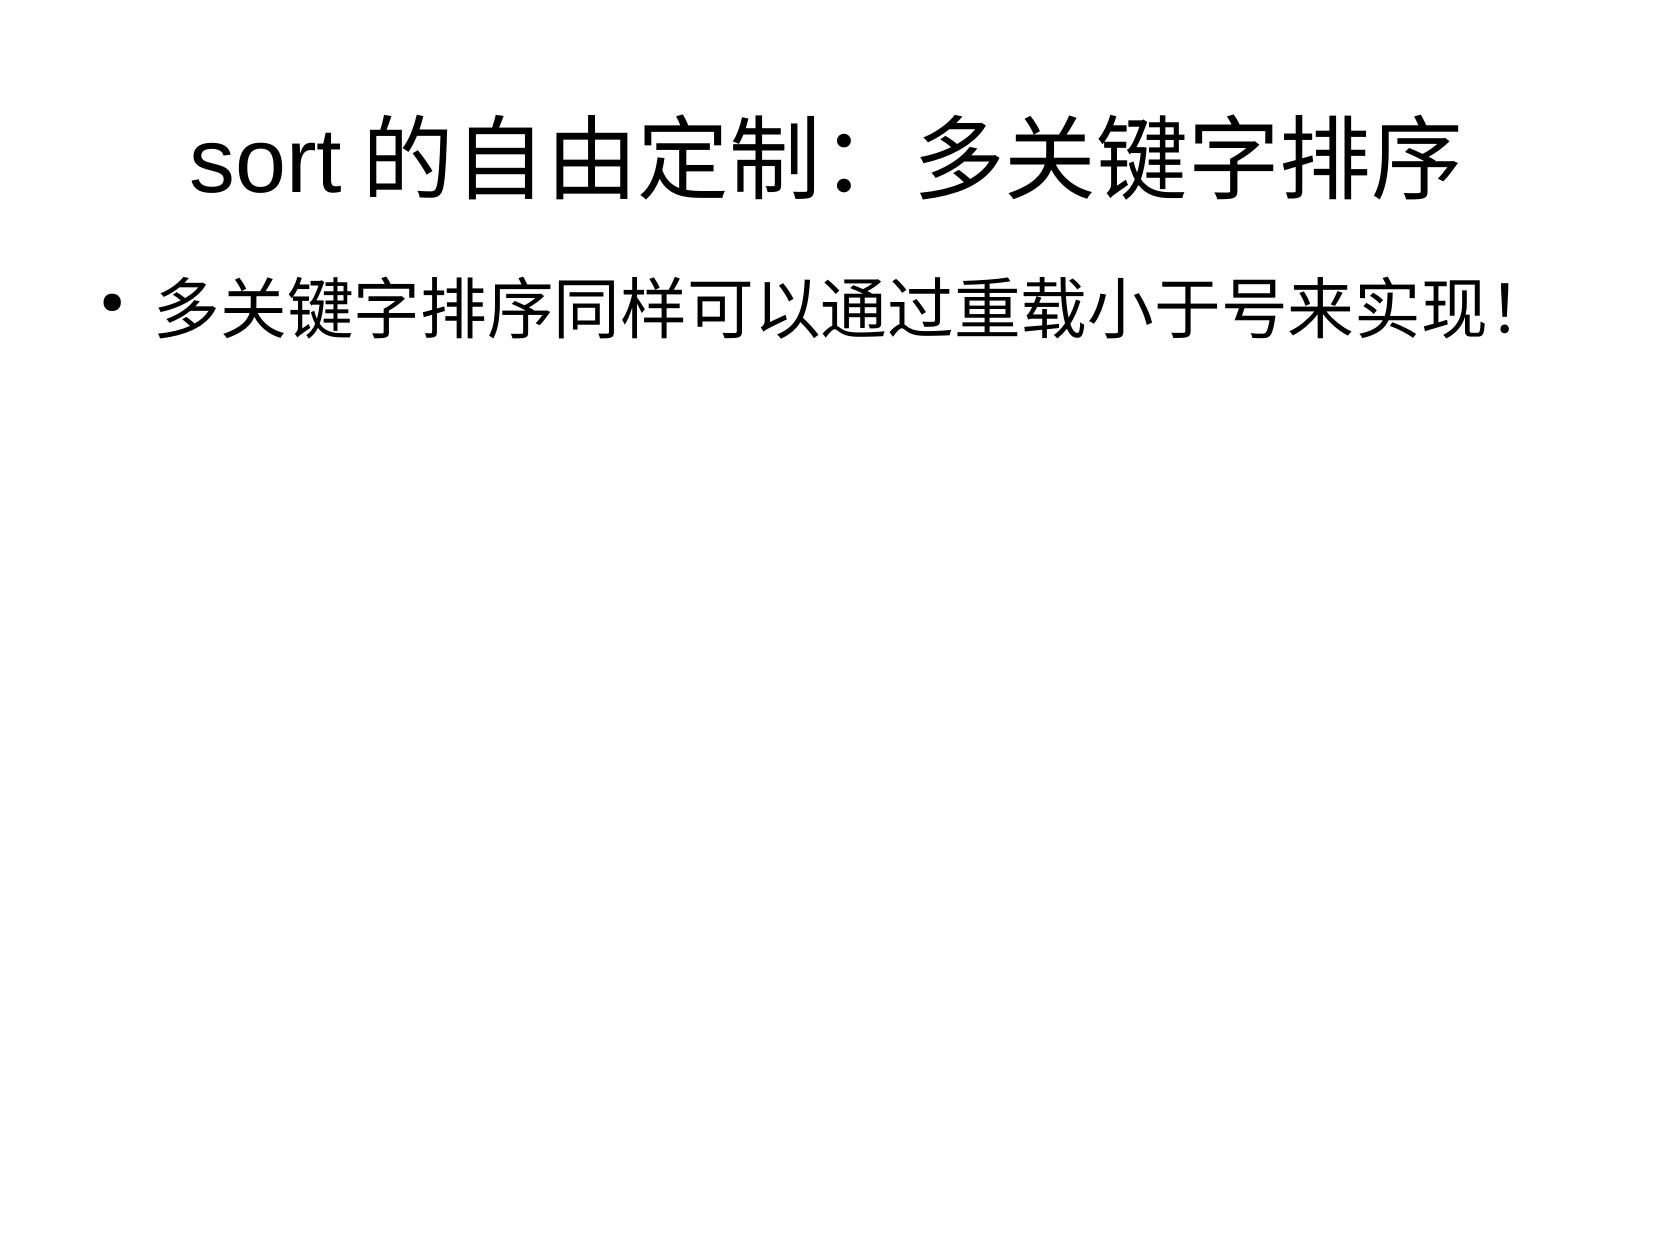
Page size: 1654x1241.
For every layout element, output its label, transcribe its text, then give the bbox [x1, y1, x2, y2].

title sort的自由定制：多关键字排序 [82, 49, 1571, 256]
list 多关键字排序同样可以通过重载小于号来实现！ [82, 256, 1571, 1193]
